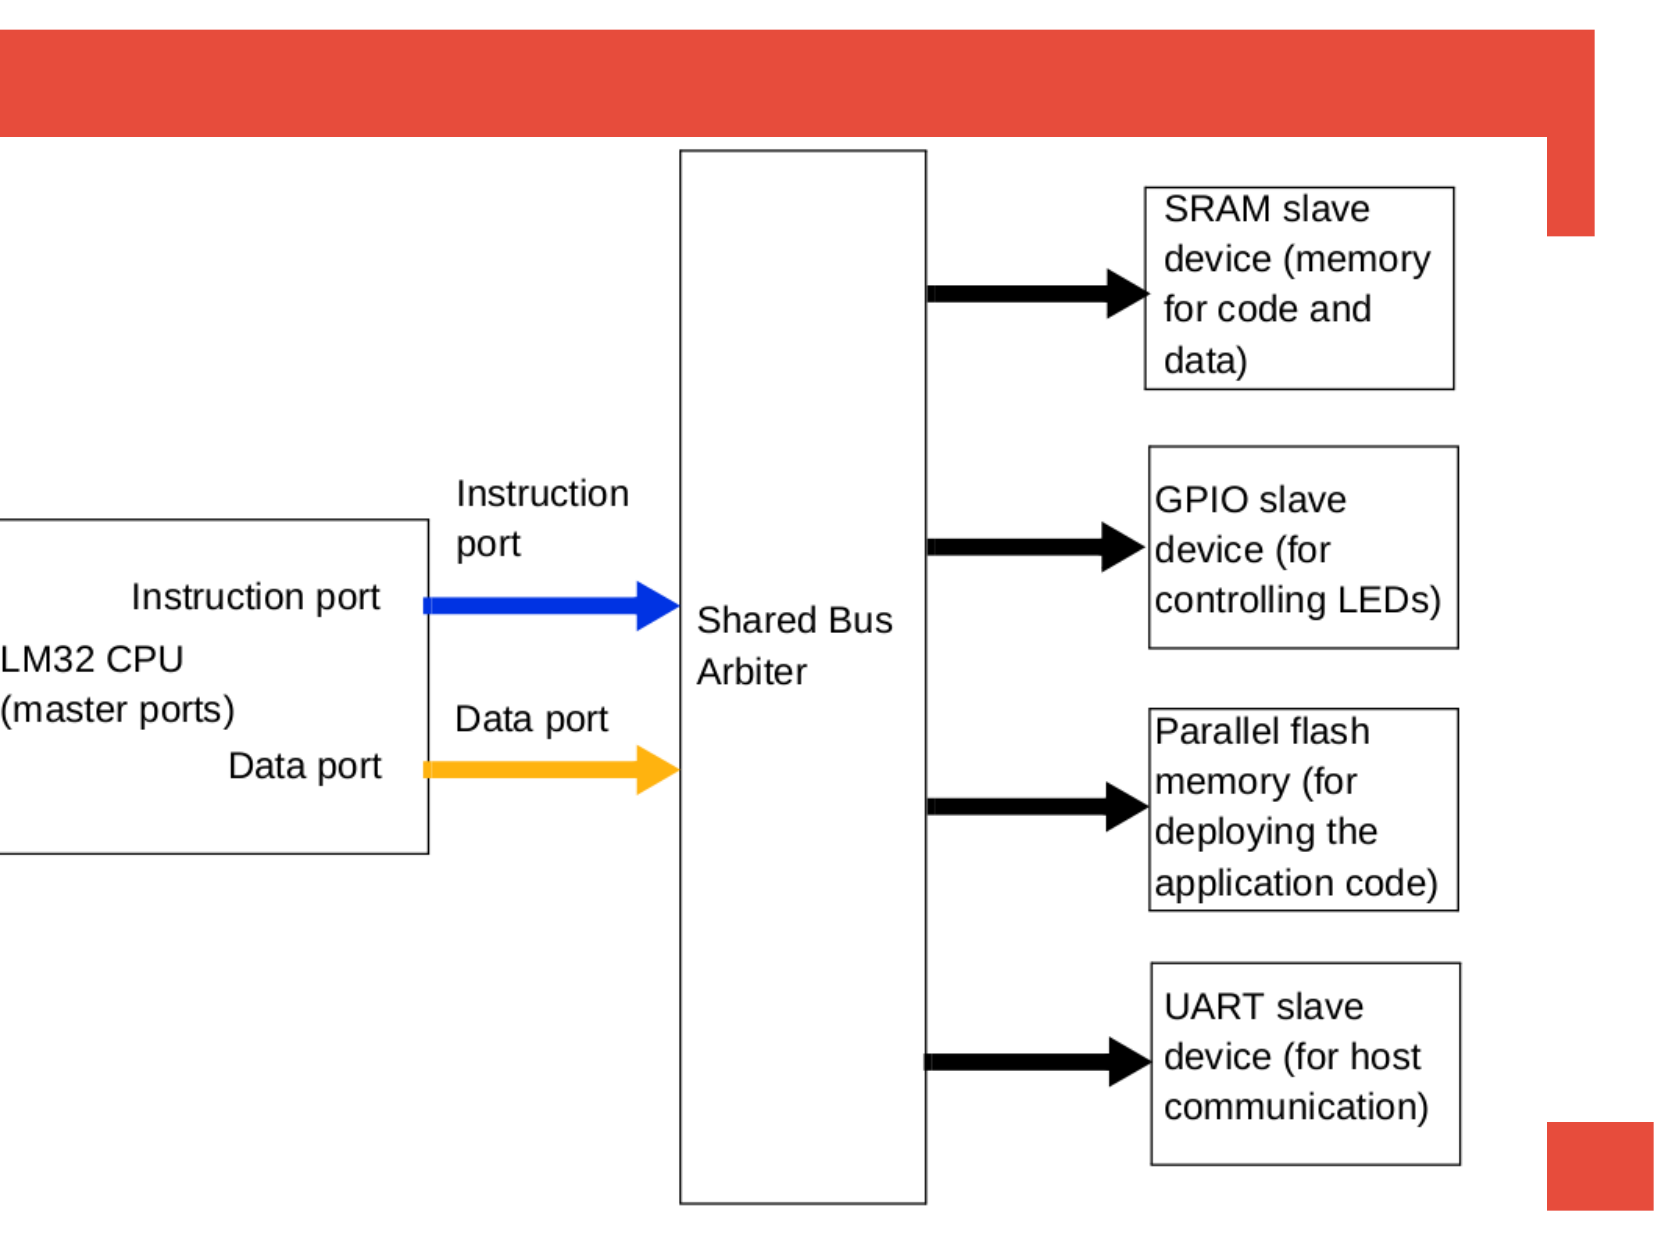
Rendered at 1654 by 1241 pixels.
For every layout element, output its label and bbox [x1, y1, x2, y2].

picture [0, 137, 1547, 1229]
